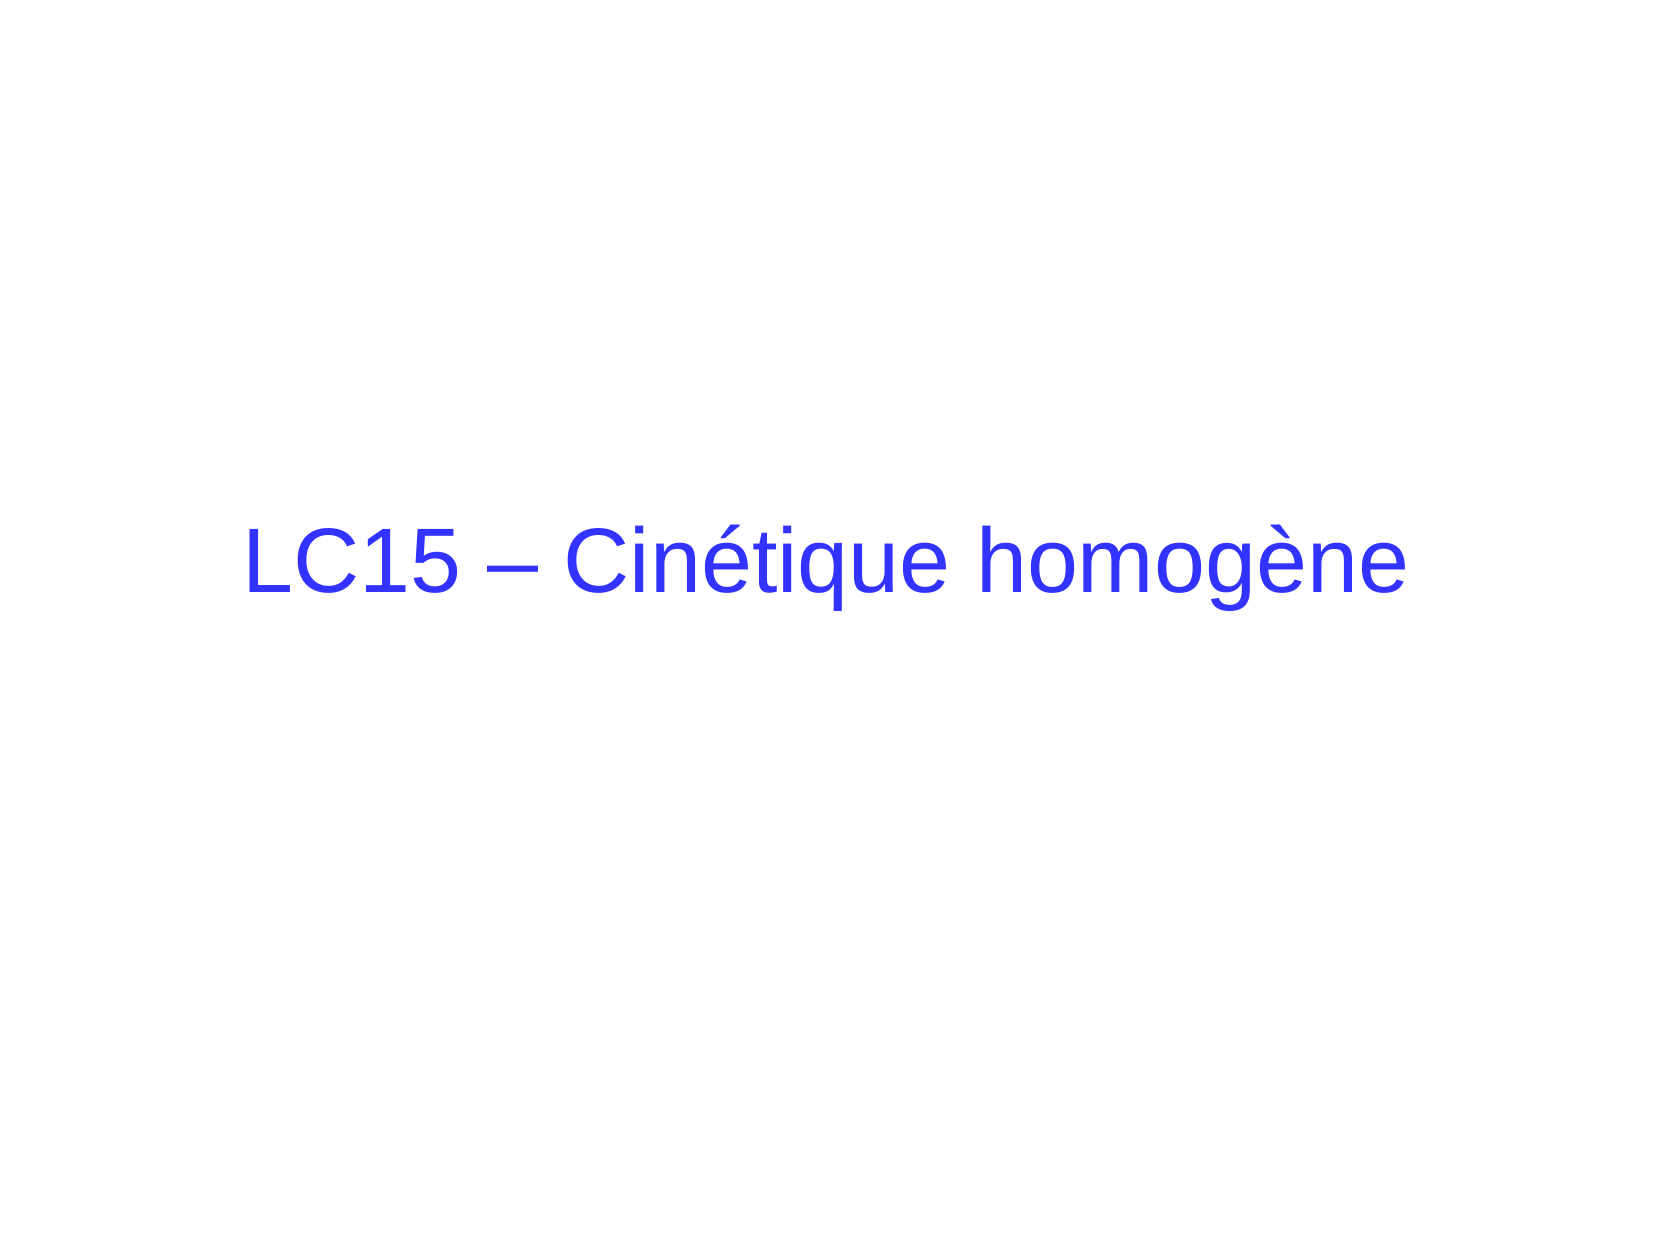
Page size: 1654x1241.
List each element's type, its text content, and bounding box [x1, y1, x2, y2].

title LC15 – Cinétique homogène [82, 456, 1571, 664]
